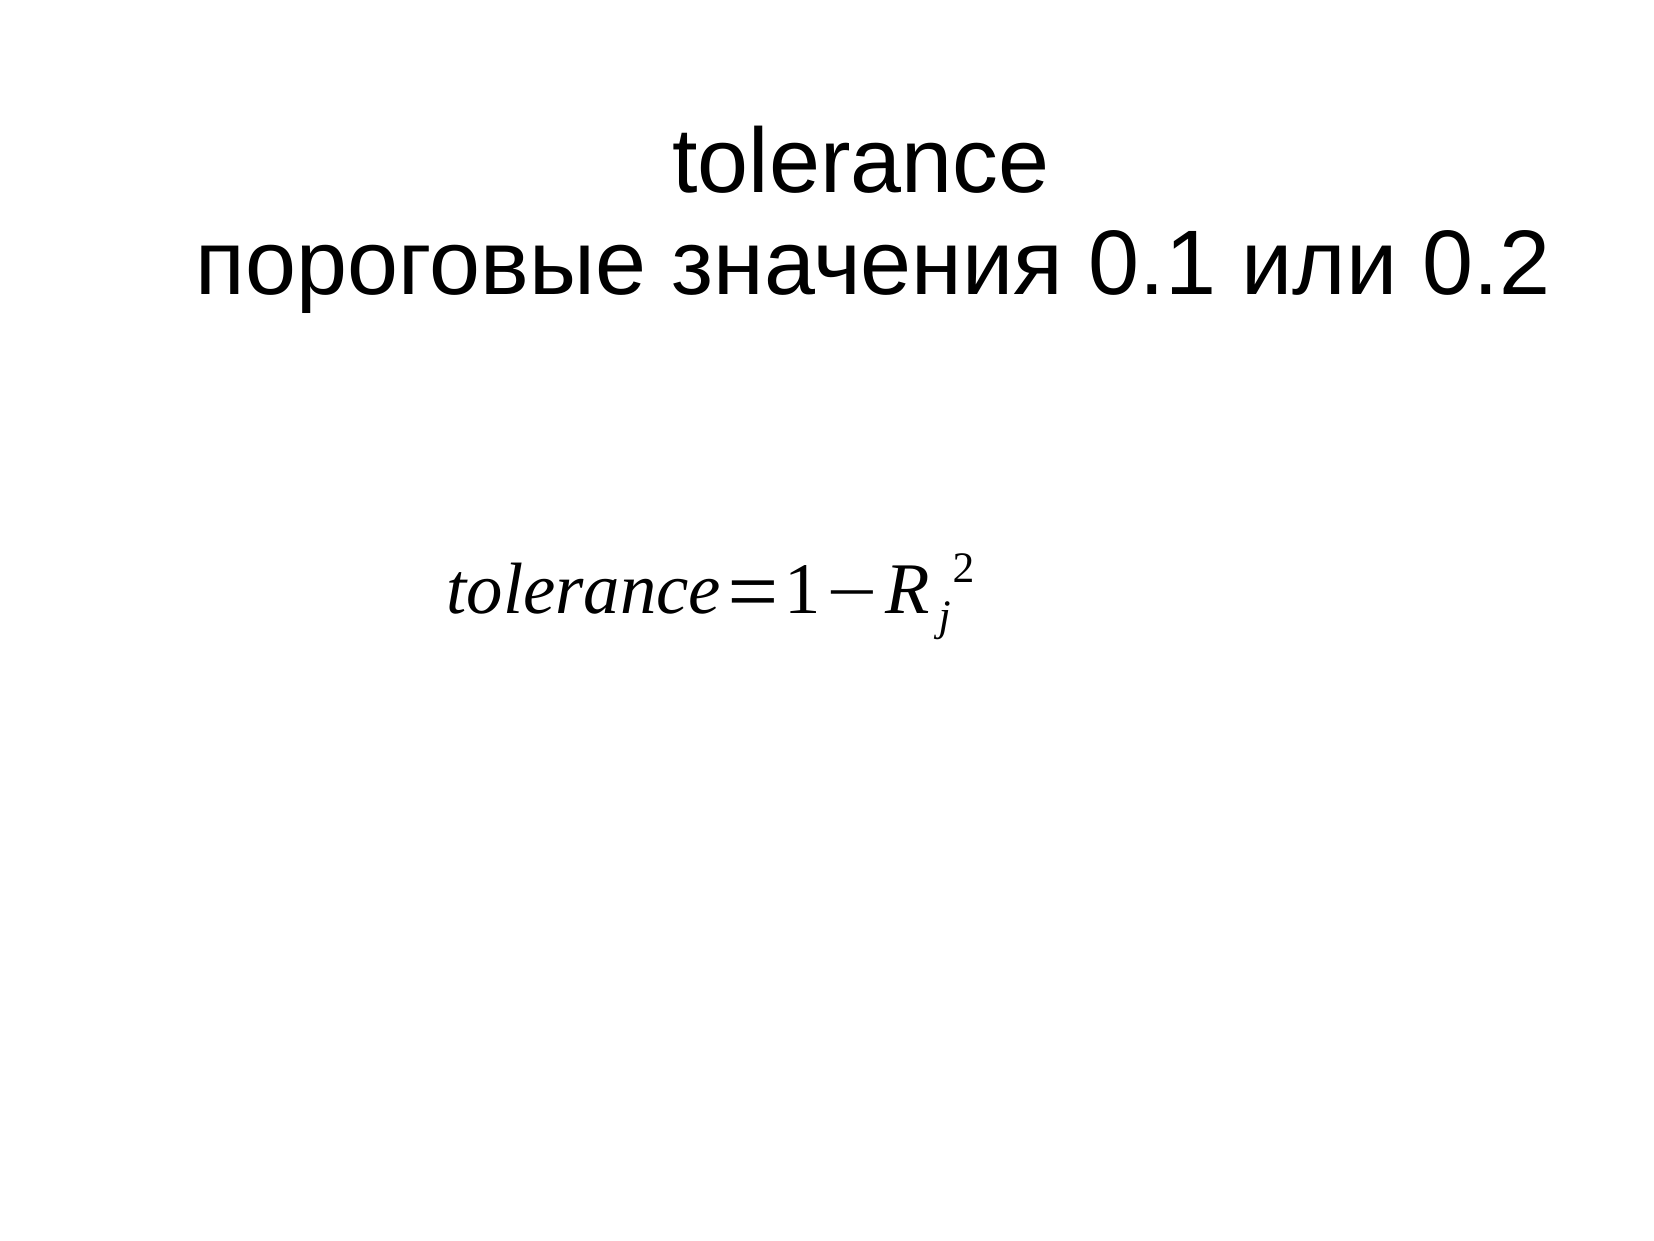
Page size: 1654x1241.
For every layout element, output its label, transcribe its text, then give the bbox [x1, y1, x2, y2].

chart [440, 543, 981, 640]
title tolerance пороговые значения 0.1 или 0.2 [129, 47, 1619, 376]
